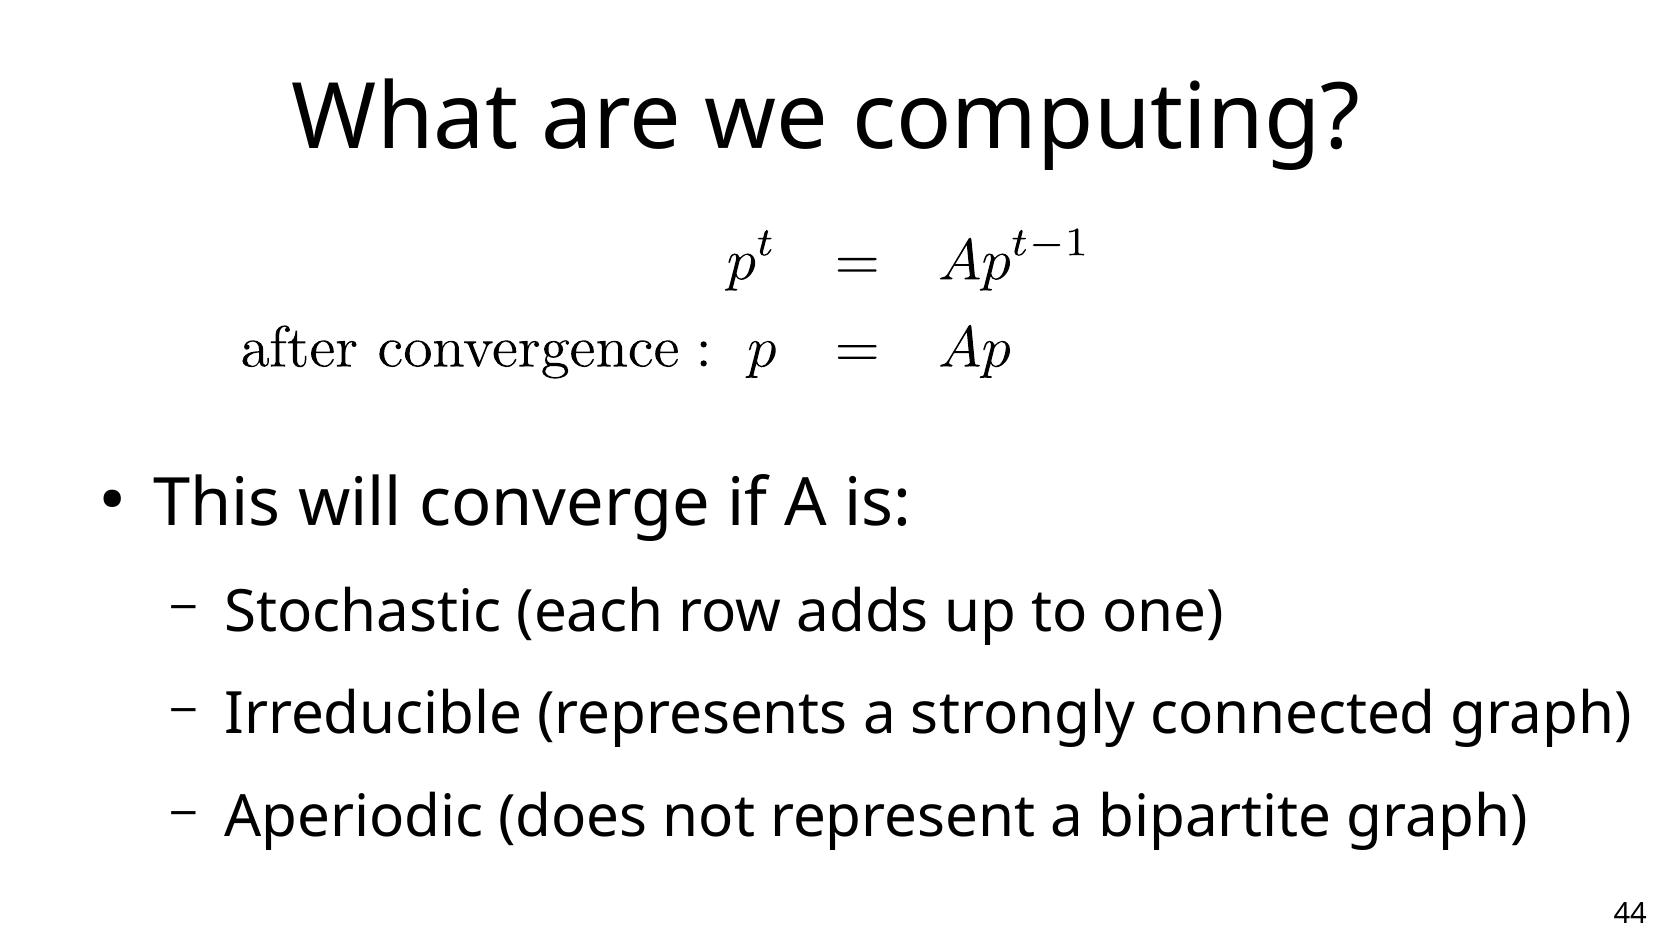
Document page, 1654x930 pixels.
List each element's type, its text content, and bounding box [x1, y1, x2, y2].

text_box [240, 228, 1088, 379]
title What are we computing? [82, 1, 1571, 225]
list This will converge if A is: Stochastic (each row adds up to one) Irreducible (represents a strongly connected graph) Aperiodic (does not represent a bipartite graph) [82, 454, 1651, 909]
